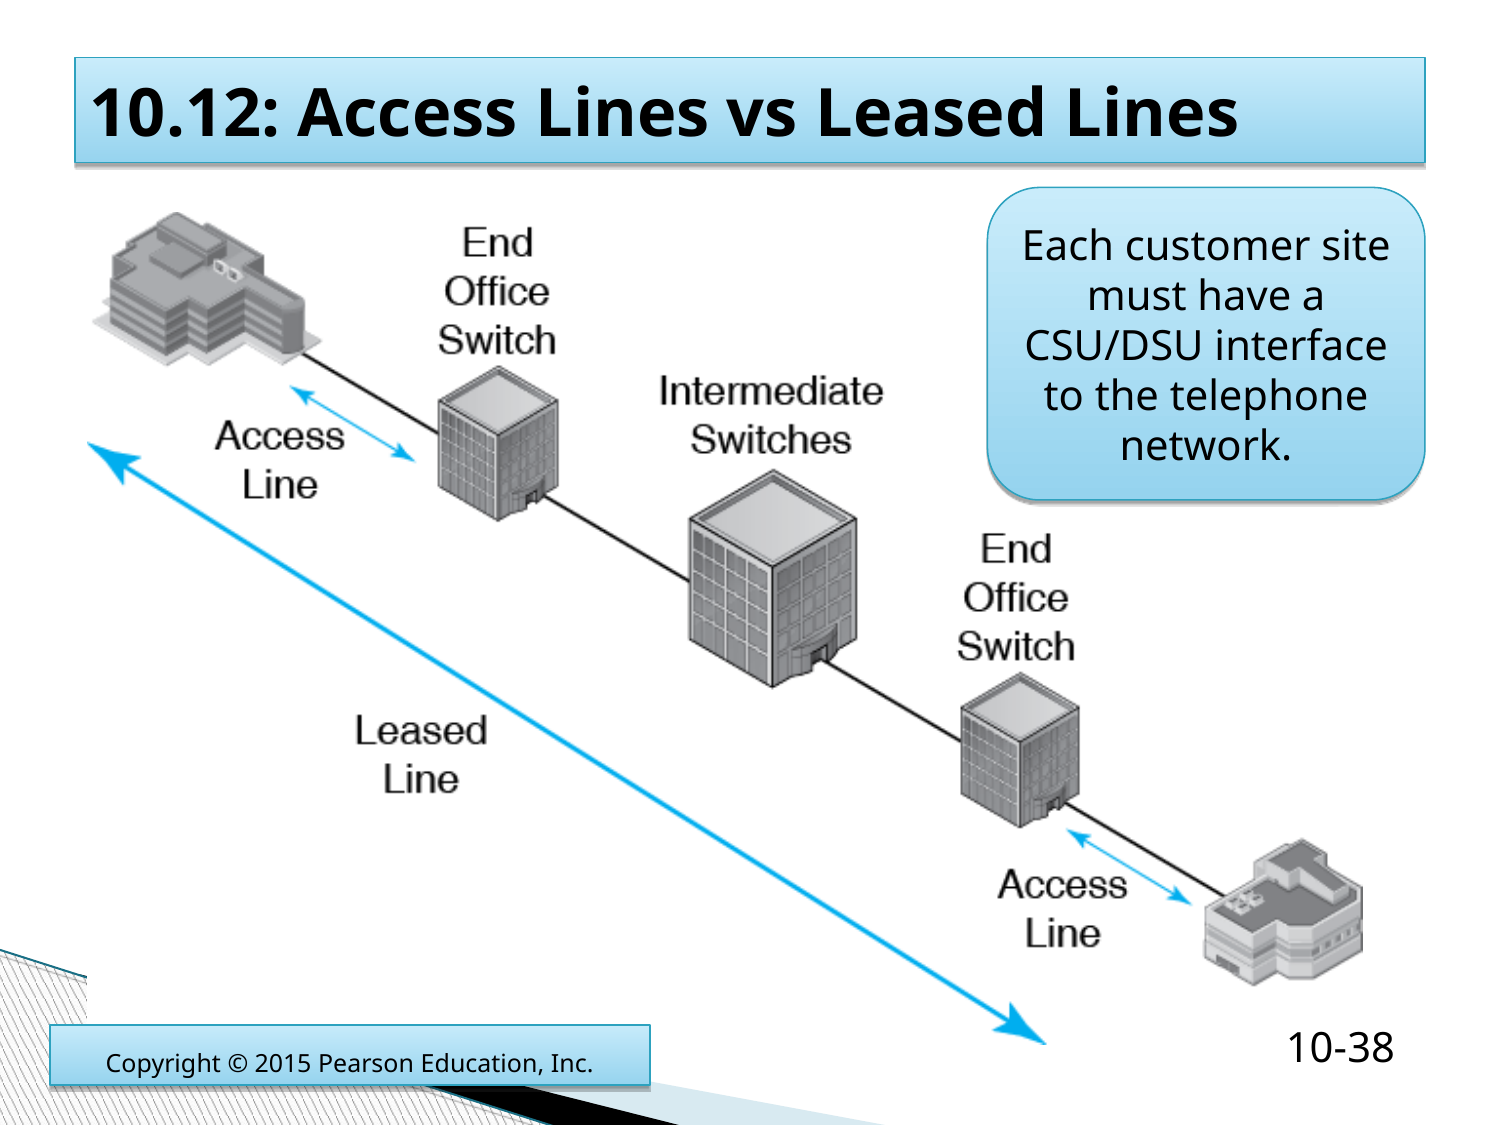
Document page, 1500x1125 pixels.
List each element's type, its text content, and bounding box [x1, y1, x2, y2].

slide_number 10-<number> [1149, 1025, 1410, 1085]
picture [0, 212, 1363, 1125]
footer Copyright © 2015 Pearson Education, Inc. [50, 1025, 650, 1085]
text_box Each customer site must have a CSU/DSU interface to the telephone network. [987, 187, 1425, 500]
title 10.12: Access Lines vs Leased Lines [75, 57, 1425, 163]
